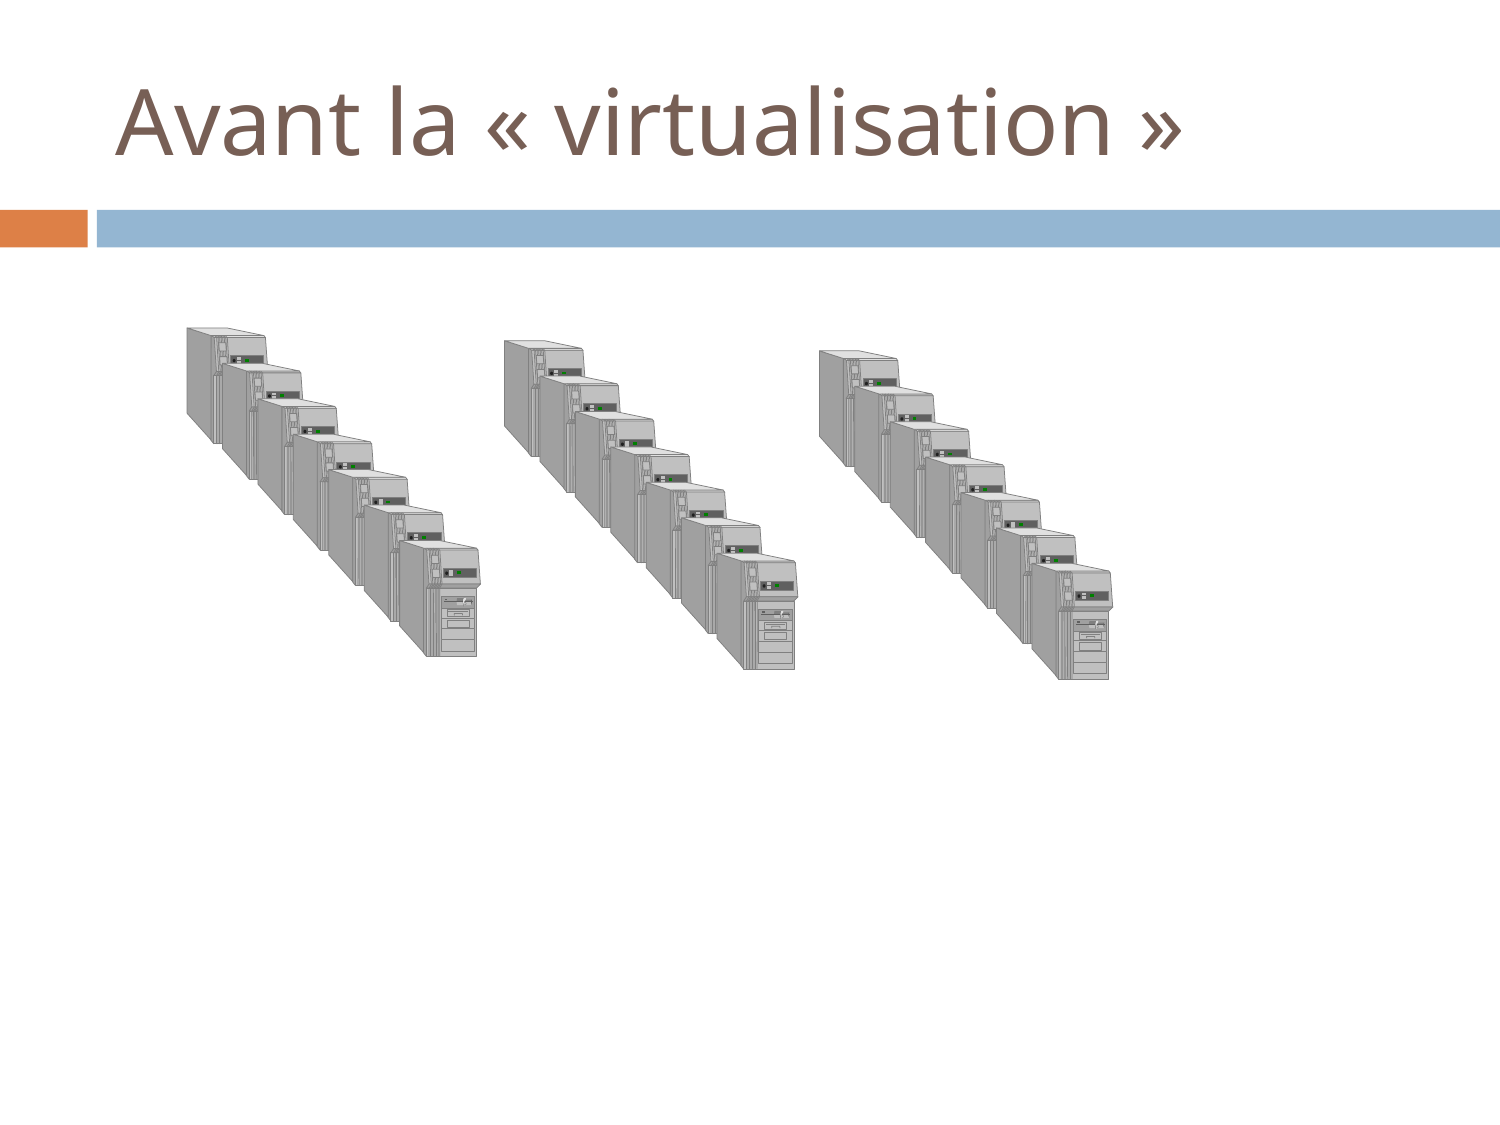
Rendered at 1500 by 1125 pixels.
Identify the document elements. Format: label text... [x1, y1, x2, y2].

chart [186, 327, 482, 658]
chart [503, 339, 800, 671]
chart [818, 350, 1115, 681]
title Avant la « virtualisation » [100, 37, 1438, 201]
